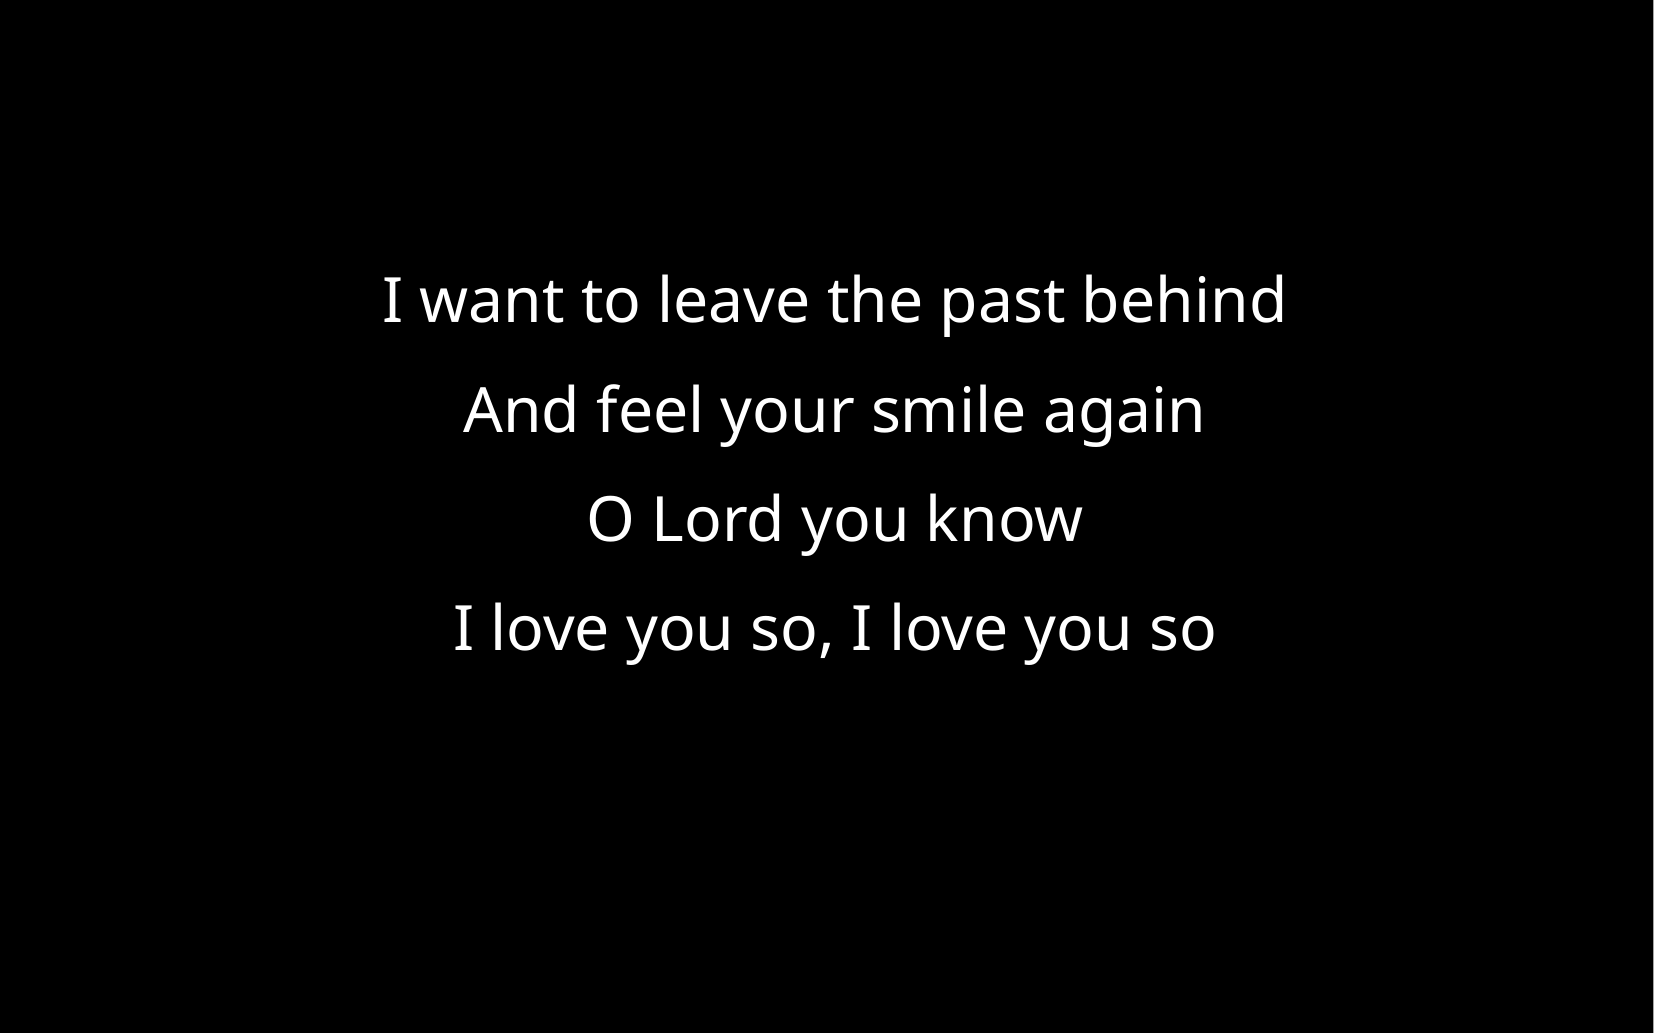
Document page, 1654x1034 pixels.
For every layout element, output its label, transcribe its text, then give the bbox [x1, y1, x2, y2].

list I want to leave the past behind And feel your smile again O Lord you know I love you so, I love you so [0, 255, 1654, 1024]
